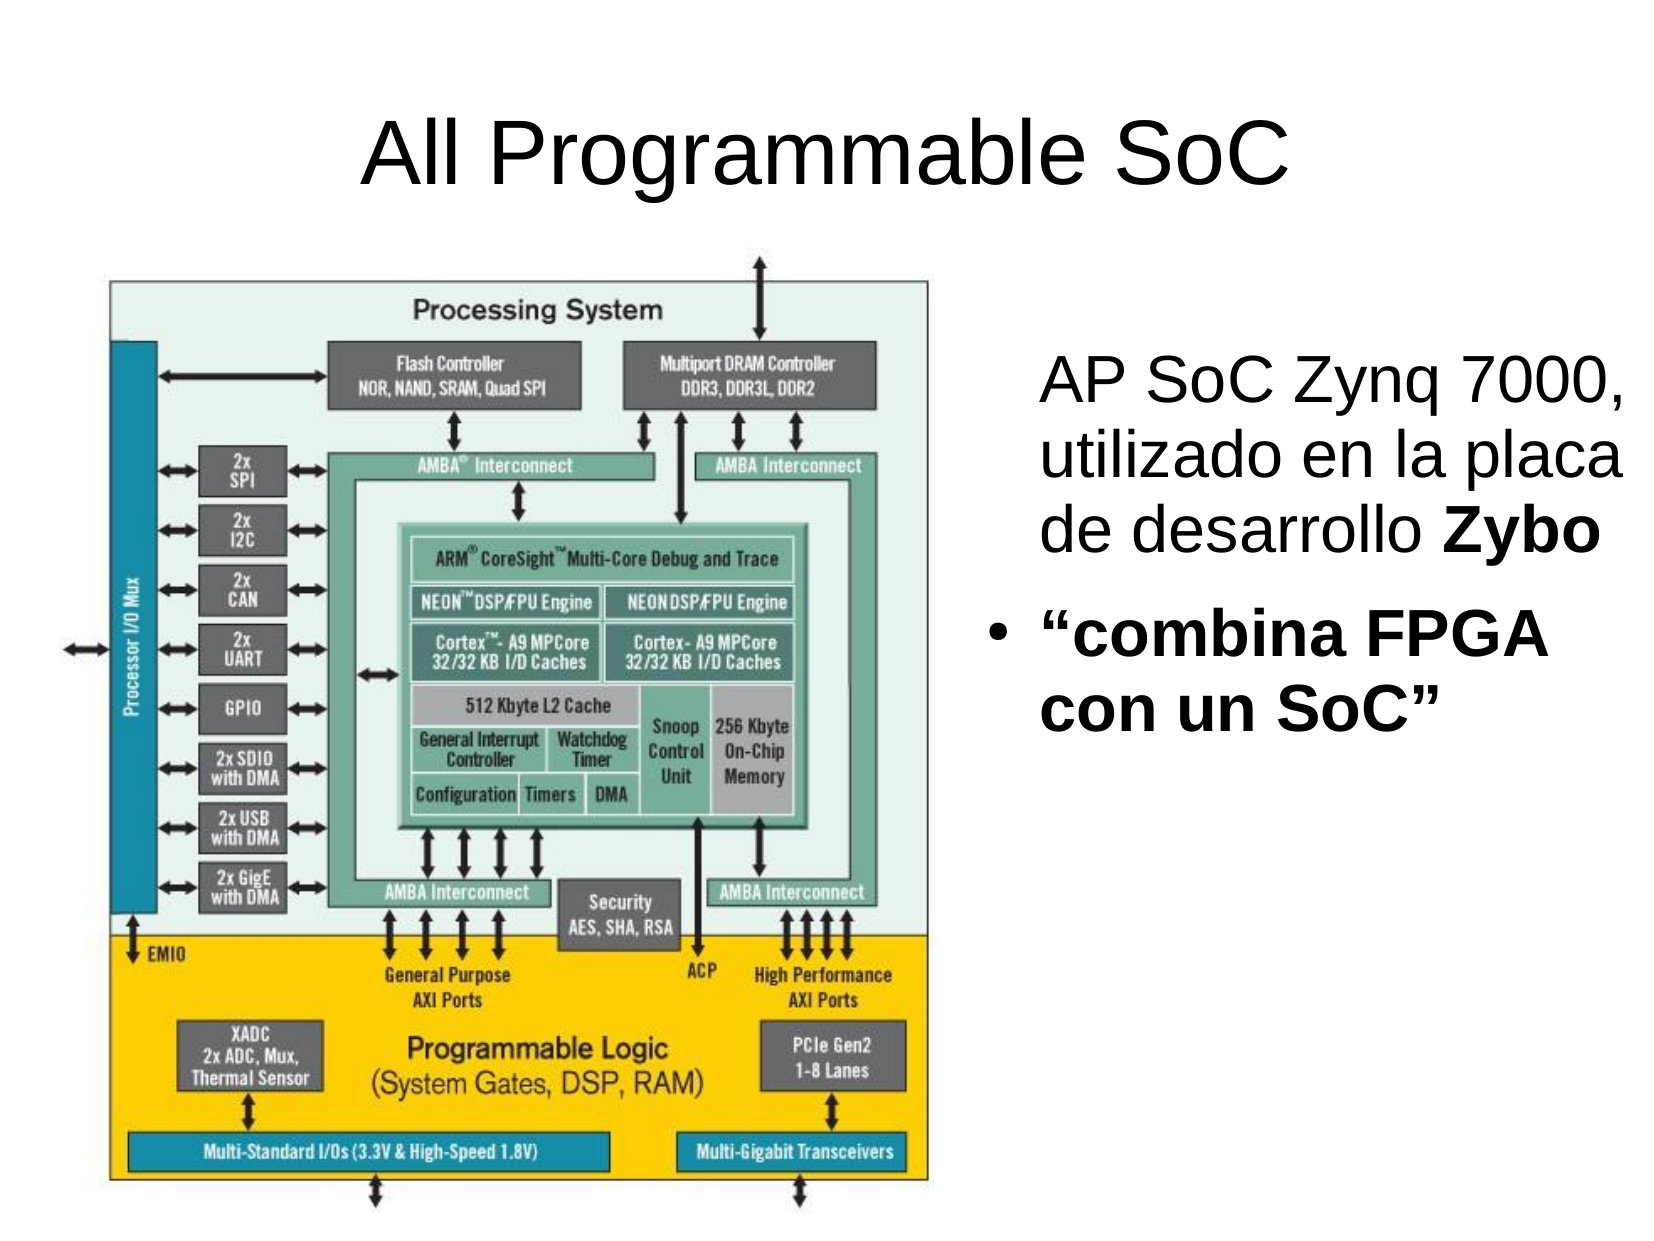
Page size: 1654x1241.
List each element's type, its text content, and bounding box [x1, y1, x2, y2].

picture [59, 247, 934, 1213]
list AP SoC Zynq 7000, utilizado en la placa de desarrollo Zybo “combina FPGA con un SoC” [968, 342, 1630, 1062]
title All Programmable SoC [82, 49, 1571, 257]
